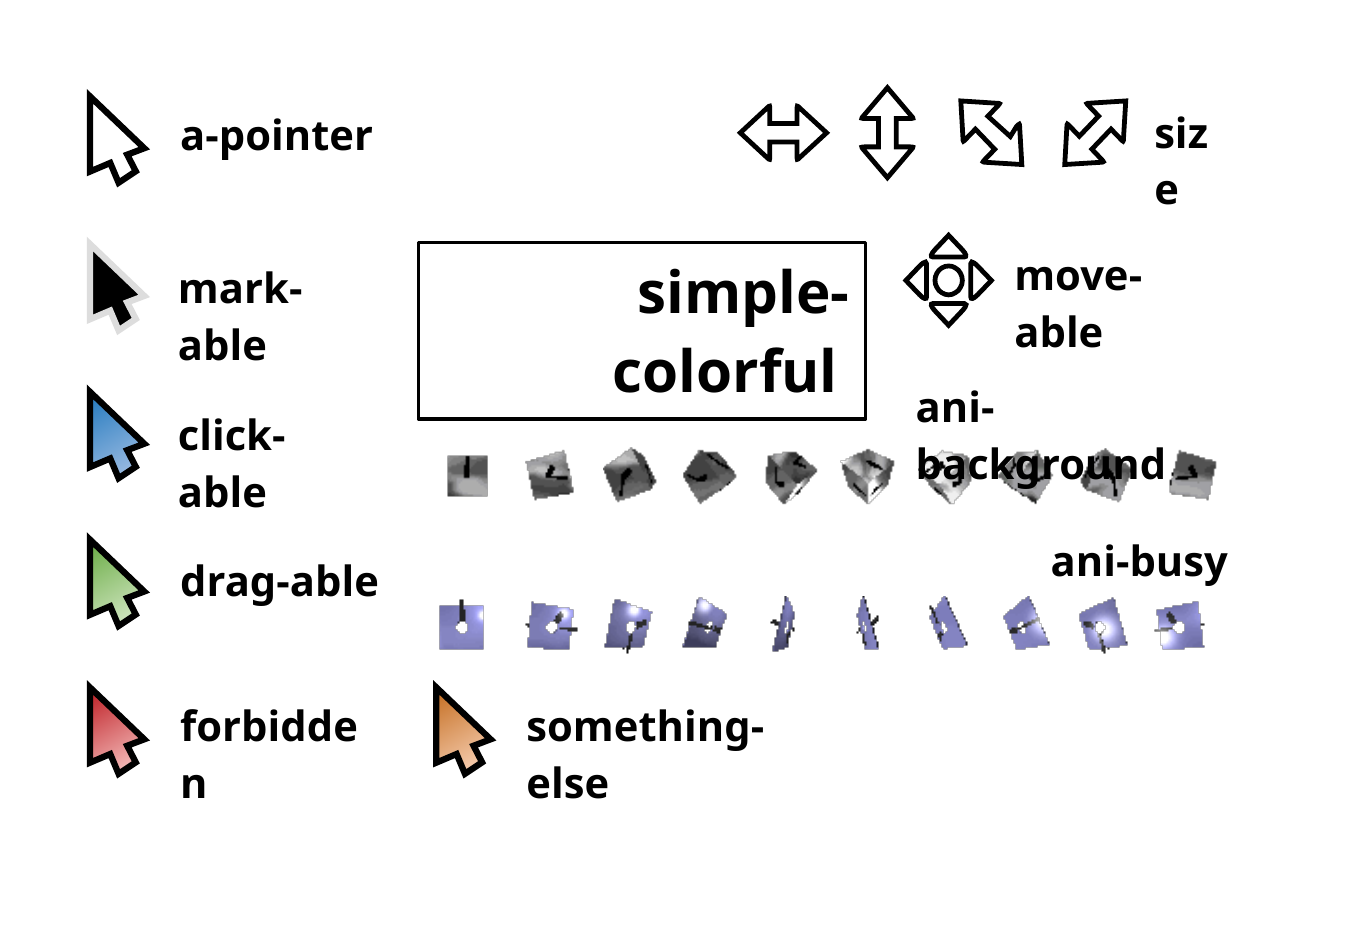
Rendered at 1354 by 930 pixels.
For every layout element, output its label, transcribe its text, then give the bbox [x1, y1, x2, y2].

text_box something-else [511, 688, 850, 828]
text_box [931, 235, 966, 257]
picture [1147, 601, 1211, 660]
text_box click-able [163, 398, 382, 537]
picture [918, 448, 977, 506]
picture [990, 596, 1054, 660]
text_box mark-able [163, 251, 404, 390]
picture [755, 596, 819, 660]
text_box move-able [999, 237, 1245, 315]
picture [997, 448, 1055, 506]
text_box [931, 303, 967, 326]
text_box [905, 262, 927, 299]
text_box [970, 262, 992, 299]
text_box size [1139, 95, 1245, 173]
text_box [960, 100, 1022, 165]
text_box ani-busy [1035, 524, 1245, 601]
text_box [861, 87, 913, 178]
text_box [1064, 100, 1126, 165]
picture [1068, 601, 1132, 660]
picture [524, 447, 583, 506]
picture [912, 596, 976, 660]
text_box [89, 243, 145, 331]
text_box [436, 687, 491, 774]
text_box ani-background [900, 370, 1245, 448]
text_box [740, 106, 827, 160]
picture [603, 446, 662, 506]
picture [599, 596, 663, 660]
text_box [89, 539, 145, 626]
picture [761, 447, 819, 506]
picture [1076, 448, 1134, 506]
picture [924, 461, 933, 474]
picture [1161, 448, 1220, 506]
text_box forbidden [165, 688, 399, 828]
picture [833, 596, 897, 660]
picture [839, 446, 898, 506]
text_box [89, 96, 145, 183]
text_box [89, 391, 145, 479]
text_box [89, 687, 145, 774]
picture [682, 447, 740, 506]
text_box drag-able [165, 544, 399, 683]
text_box simple-colorful [418, 242, 866, 347]
picture [677, 596, 741, 660]
picture [439, 447, 497, 506]
picture [430, 596, 494, 660]
picture [520, 596, 584, 660]
text_box a-pointer [165, 97, 390, 237]
text_box [935, 265, 963, 295]
